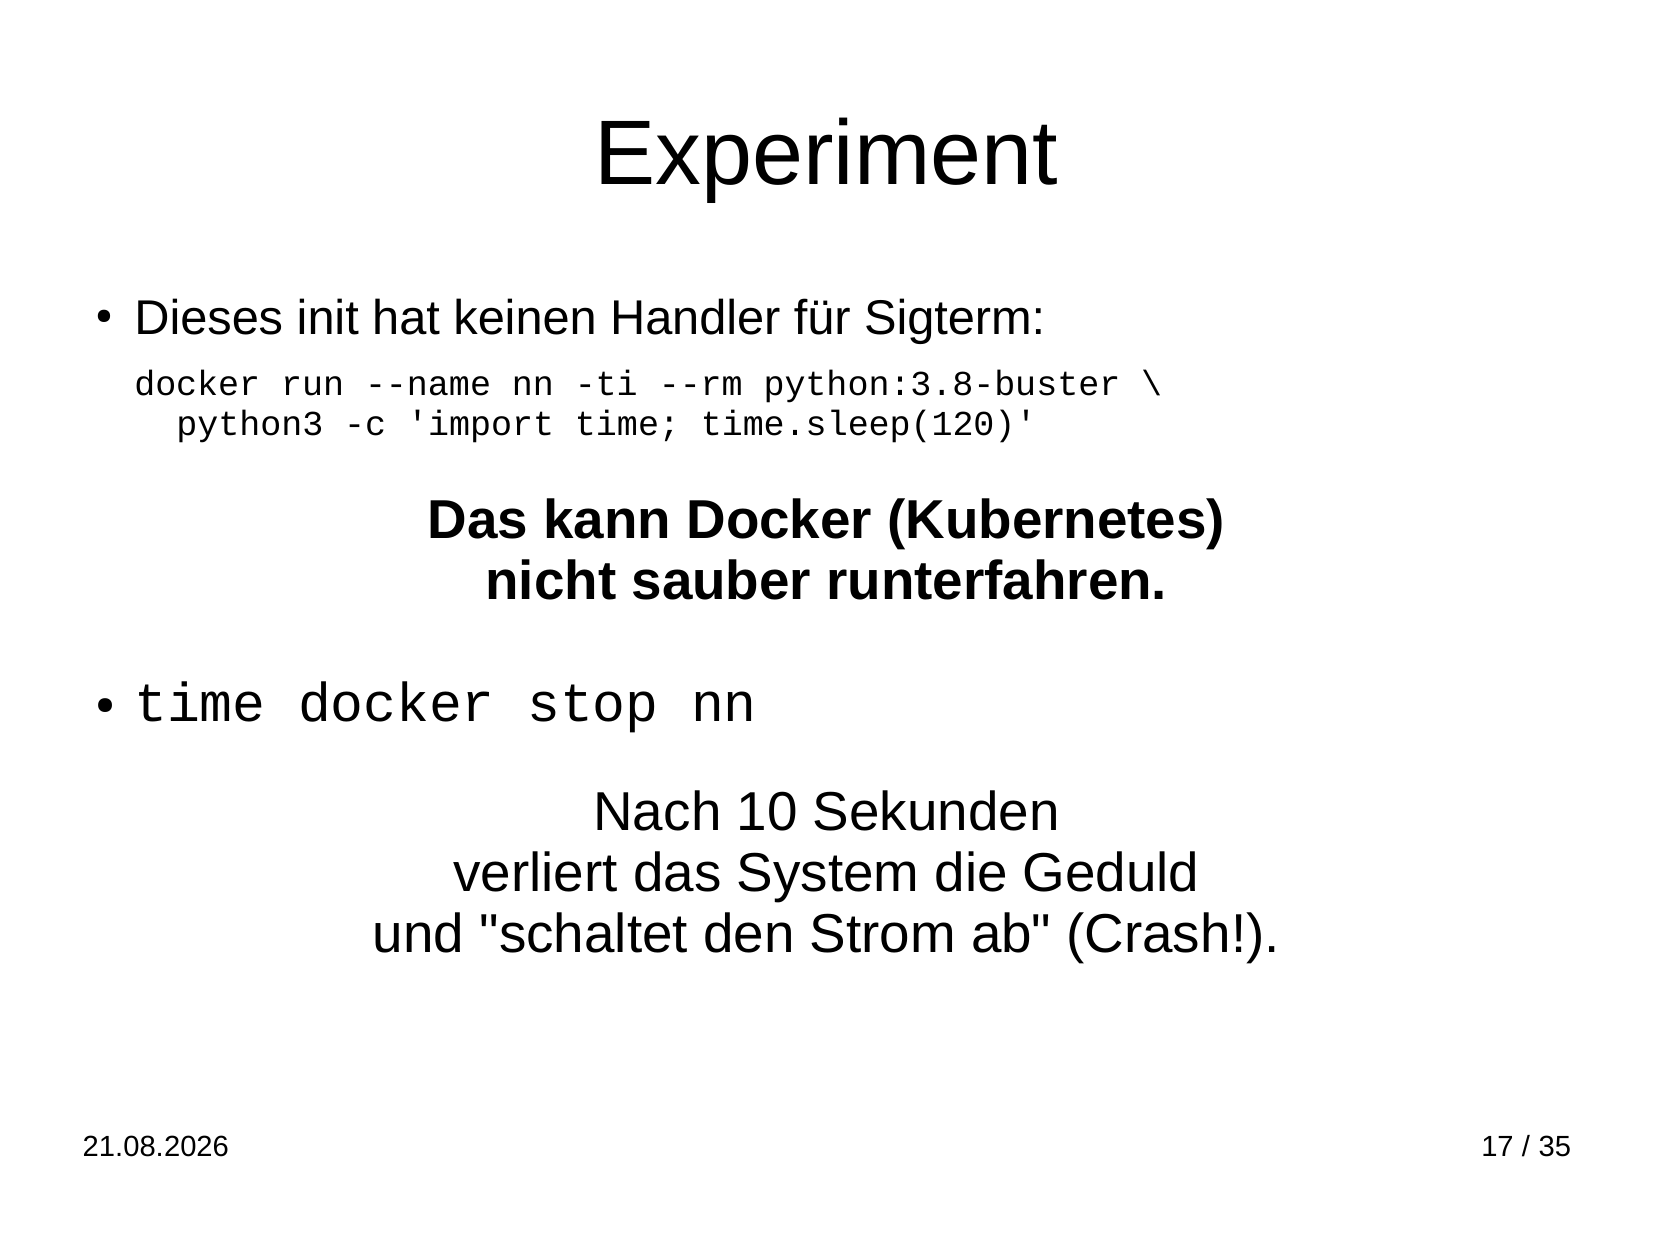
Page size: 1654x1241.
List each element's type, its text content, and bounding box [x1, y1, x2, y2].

list Dieses init hat keinen Handler für Sigterm: docker run --name nn -ti --rm python:3.8-buster \ python3 -c 'import time; time.sleep(120)' Das kann Docker (Kubernetes) nicht sauber runterfahren. time docker stop nn Nach 10 Sekunden verliert das System die Geduld und "schaltet den Strom ab" (Crash!). [82, 290, 1571, 1010]
title Experiment [82, 49, 1571, 257]
